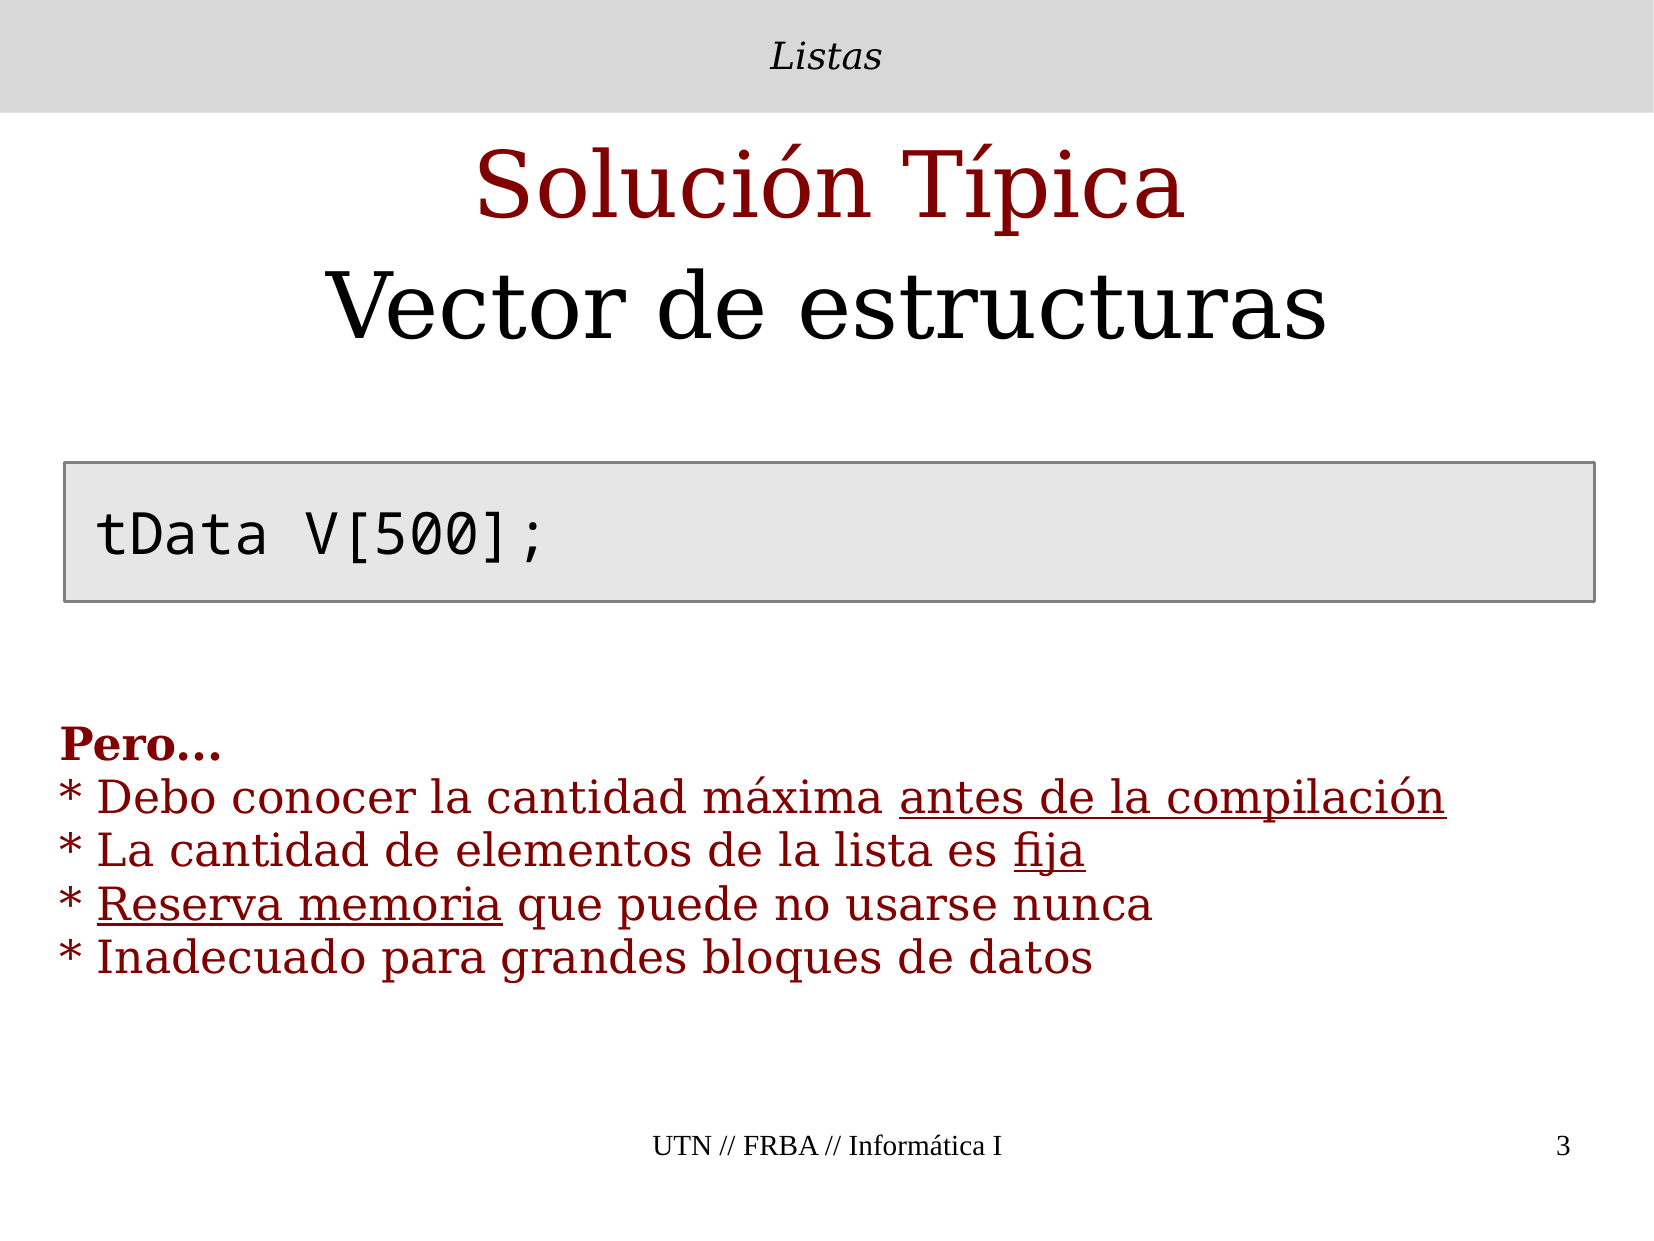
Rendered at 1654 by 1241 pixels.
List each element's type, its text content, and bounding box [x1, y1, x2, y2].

text_box Listas [0, 0, 1654, 113]
title Solución Típica [54, 132, 1607, 239]
title Pero... * Debo conocer la cantidad máxima antes de la compilación * La cantidad de elementos de la lista es fija * Reserva memoria que puede no usarse nunca * Inadecuado para grandes bloques de datos [59, 717, 1611, 985]
title tData V[500]; [64, 472, 1595, 591]
title Vector de estructuras [53, 248, 1605, 366]
